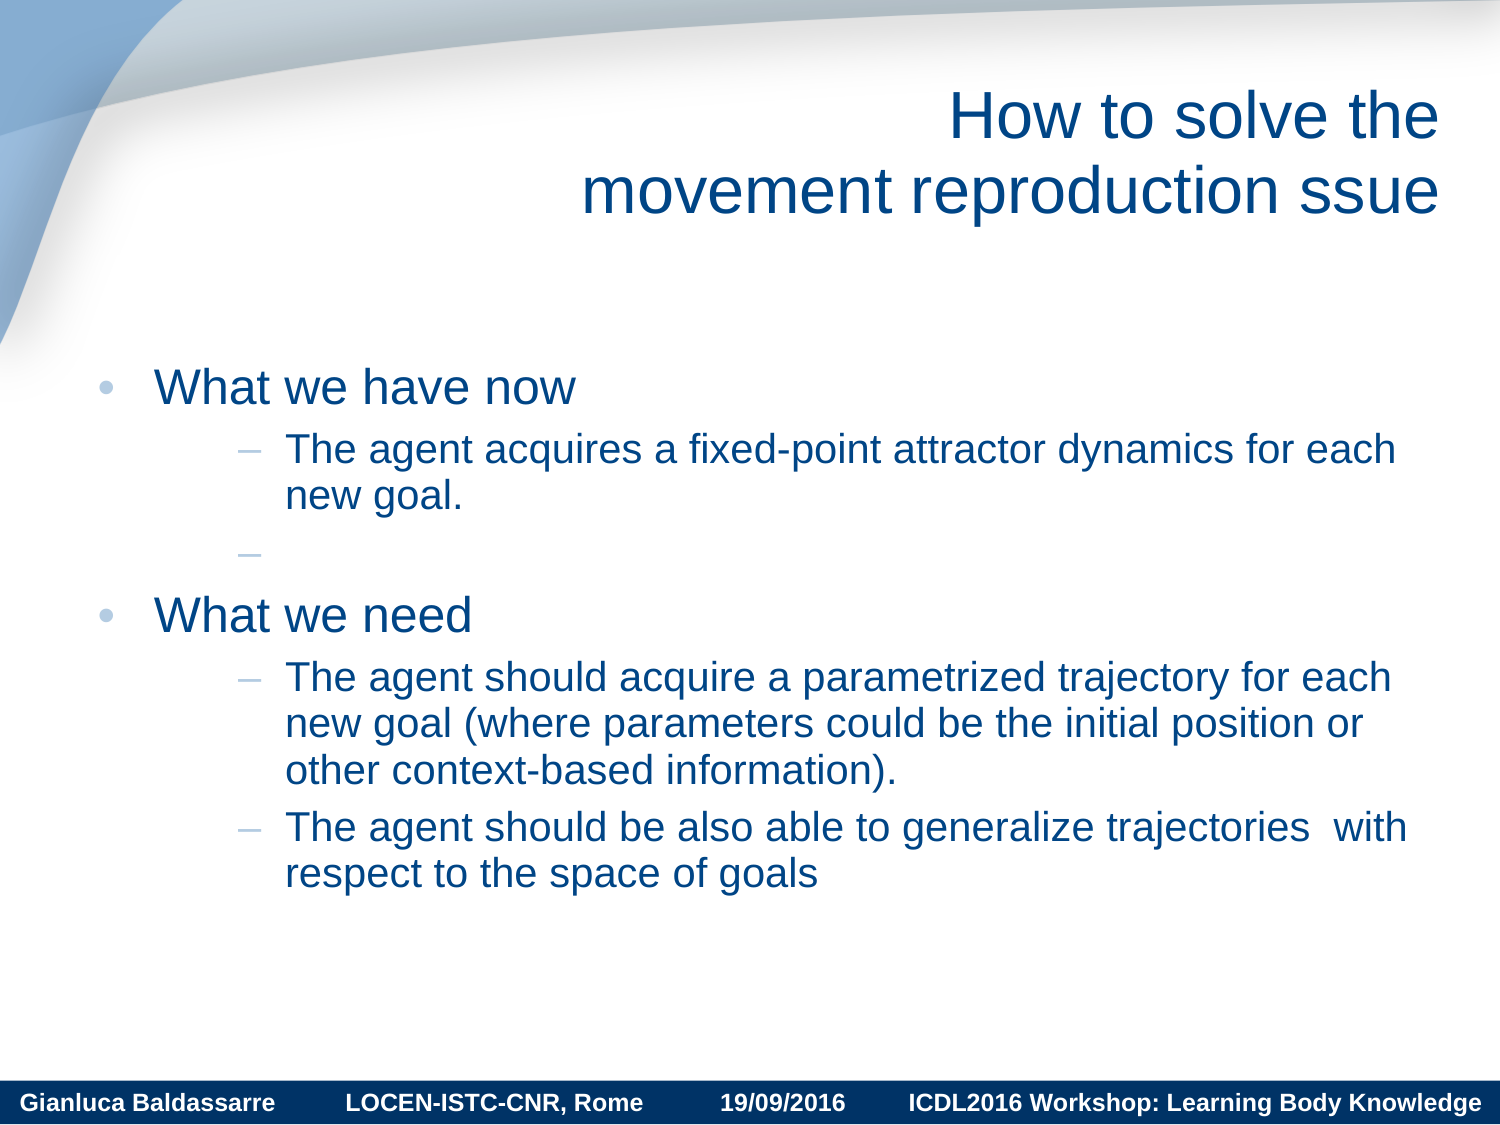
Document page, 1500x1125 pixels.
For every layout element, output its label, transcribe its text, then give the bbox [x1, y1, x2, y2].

list What we have now The agent acquires a fixed-point attractor dynamics for each new goal. What we need The agent should acquire a parametrized trajectory for each new goal (where parameters could be the initial position or other context-based information). The agent should be also able to generalize trajectories with respect to the space of goals [41, 290, 1447, 1022]
title How to solve the movement reproduction ssue [88, 78, 1441, 228]
picture [0, 0, 1500, 1080]
